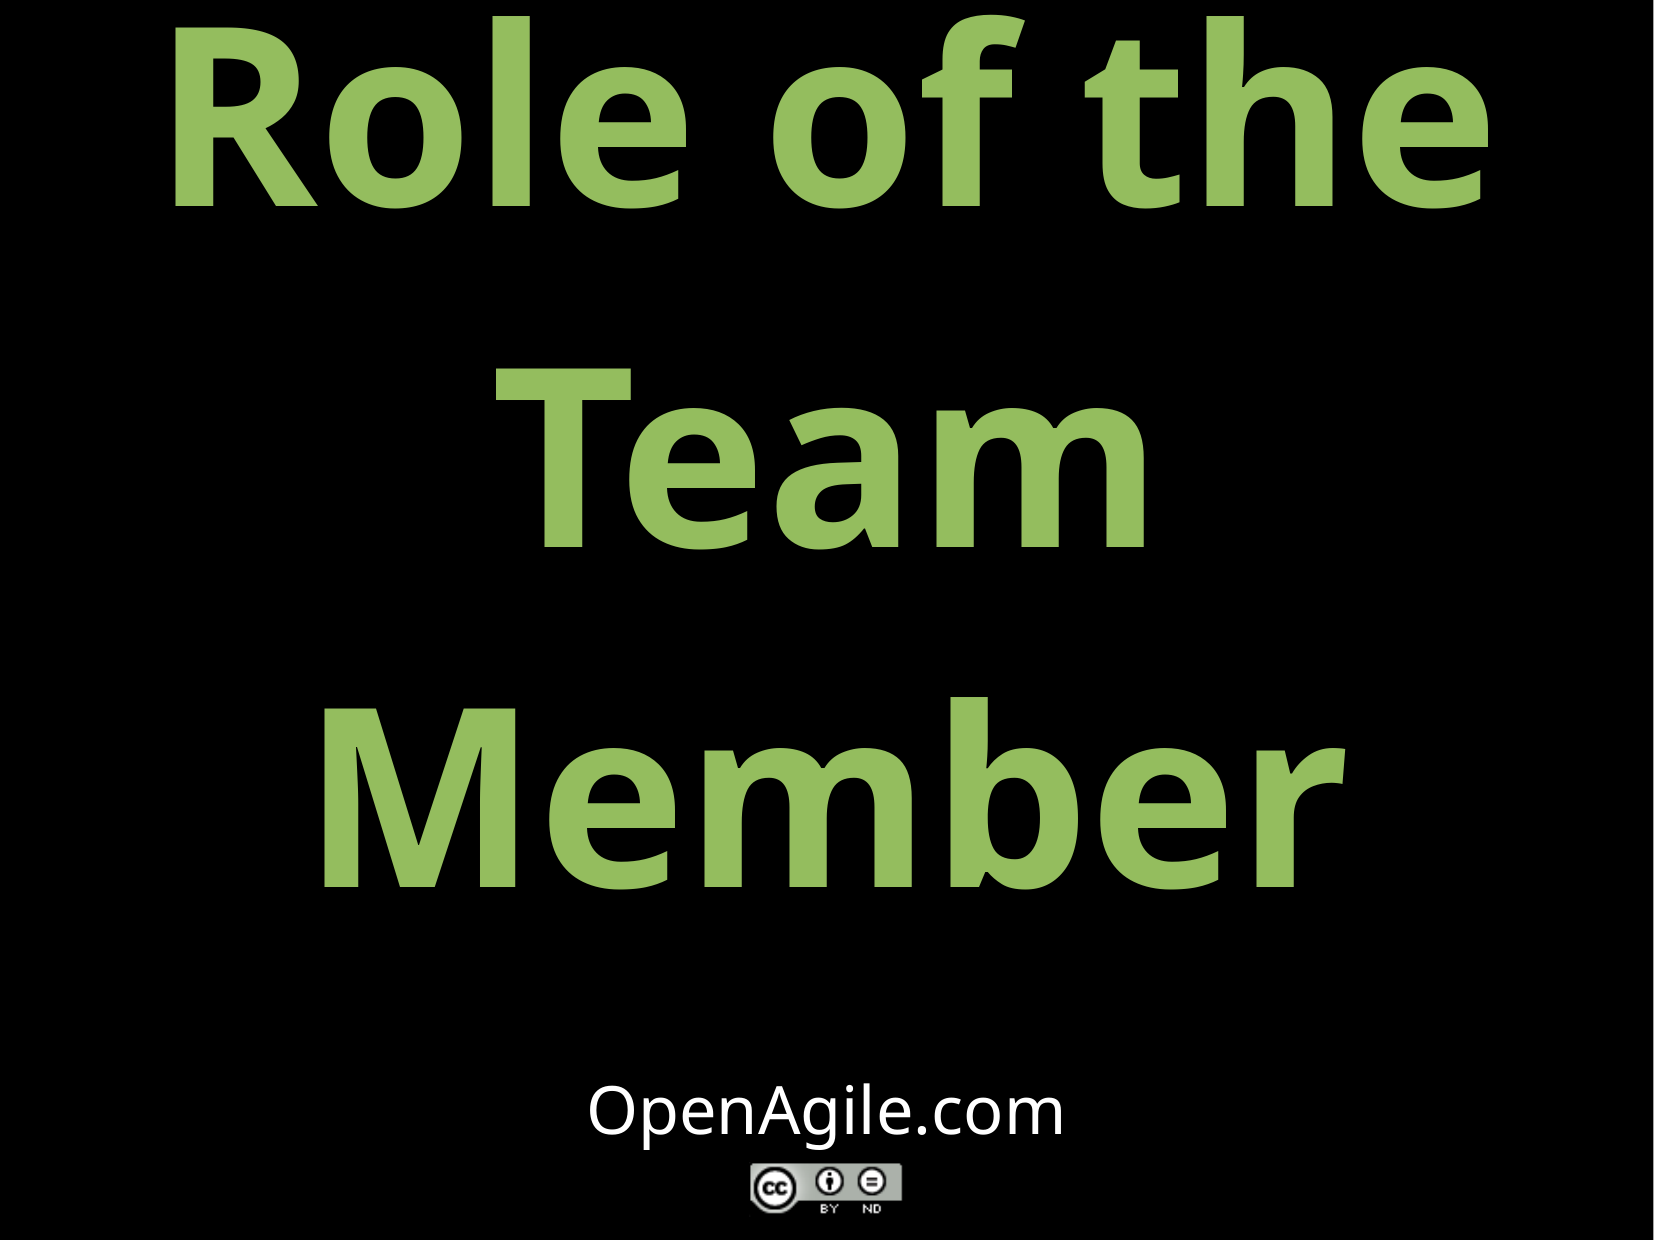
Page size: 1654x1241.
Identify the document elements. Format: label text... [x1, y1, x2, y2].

title Role of the Team Member [59, 4, 1595, 897]
picture [749, 1162, 904, 1217]
